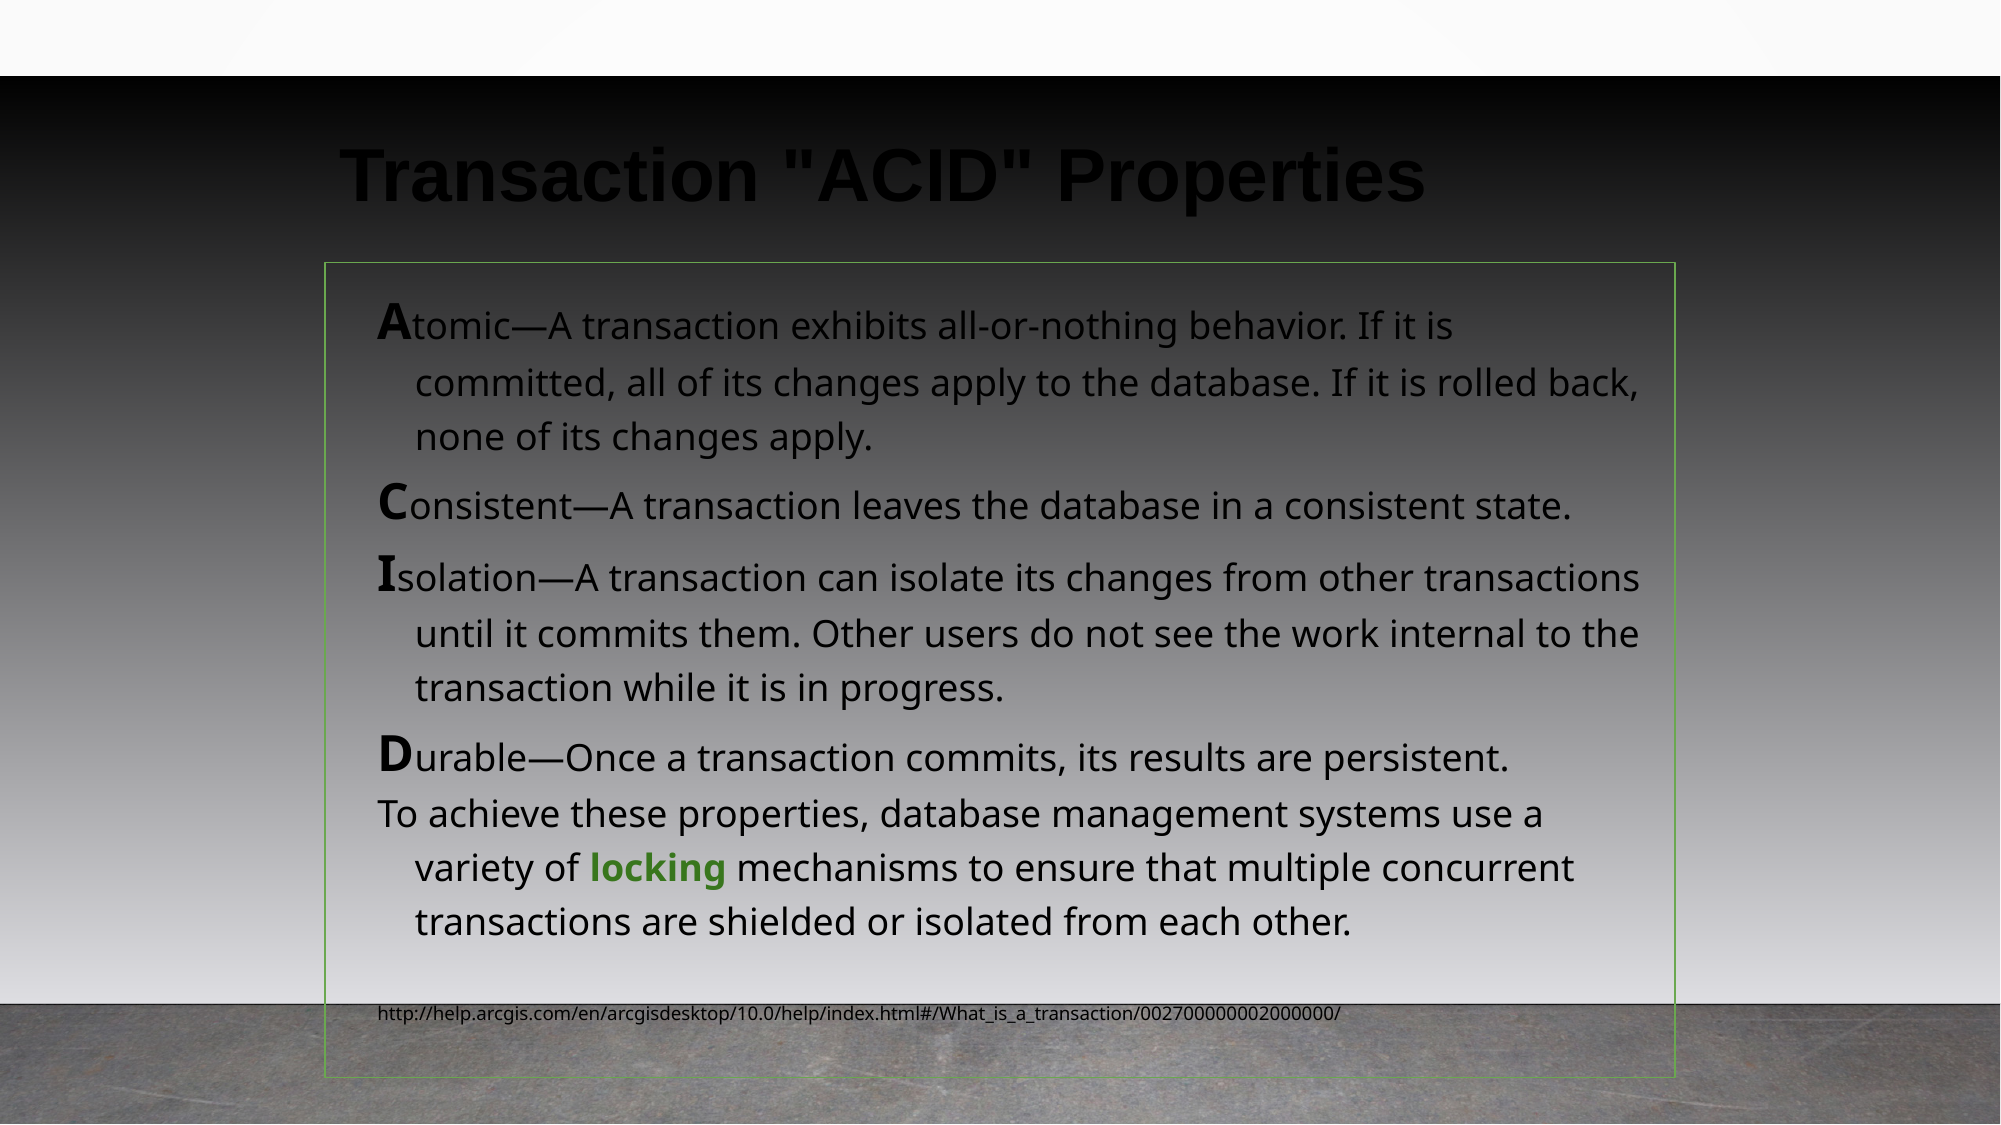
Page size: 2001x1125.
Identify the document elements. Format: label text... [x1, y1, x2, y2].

title Transaction "ACID" Properties [324, 45, 1675, 233]
list Atomic—A transaction exhibits all-or-nothing behavior. If it is committed, all of its changes apply to the database. If it is rolled back, none of its changes apply. Consistent—A transaction leaves the database in a consistent state. Isolation—A transaction can isolate its changes from other transactions until it commits them. Other users do not see the work internal to the transaction while it is in progress. Durable—Once a transaction commits, its results are persistent. To achieve these properties, database management systems use a variety of locking mechanisms to ensure that multiple concurrent transactions are shielded or isolated from each other. http://help.arcgis.com/en/arcgisdesktop/10.0/help/index.html#/What_is_a_transaction/002700000002000000/ [324, 262, 1675, 1078]
